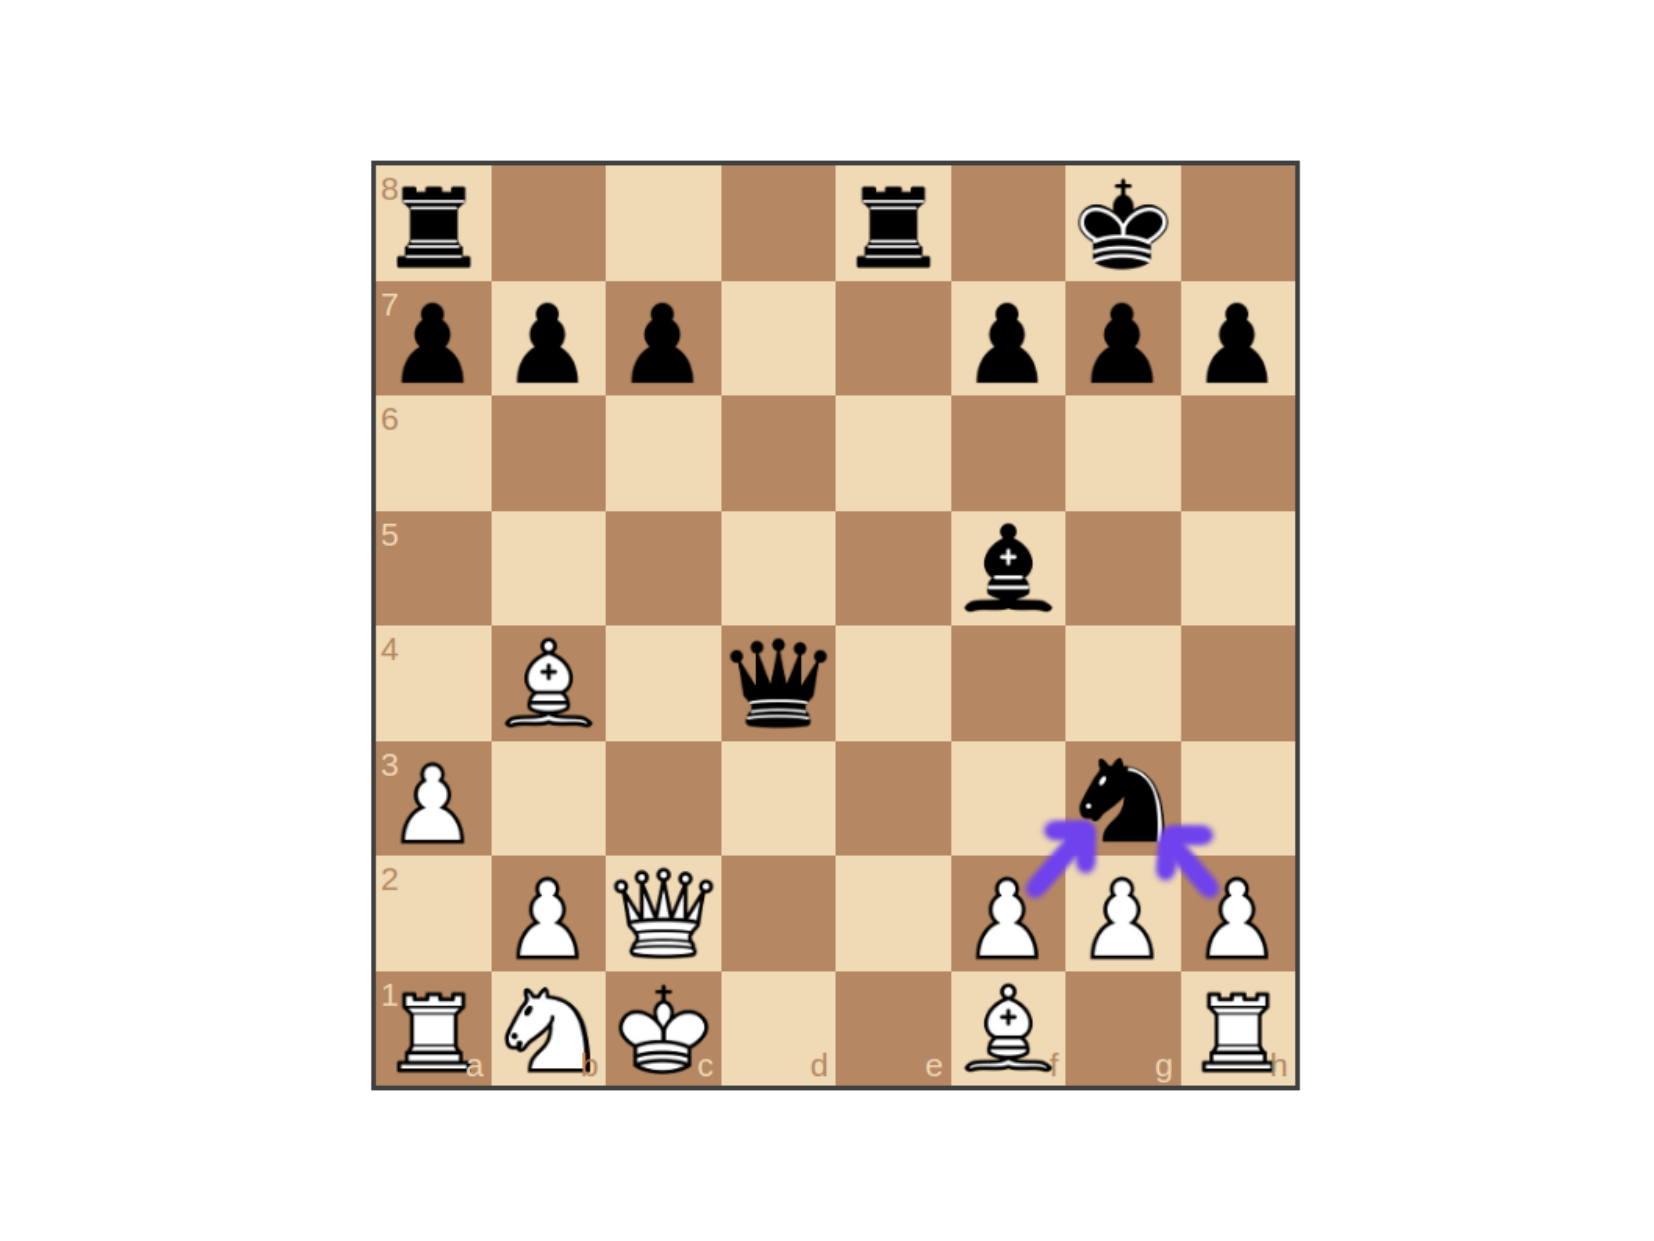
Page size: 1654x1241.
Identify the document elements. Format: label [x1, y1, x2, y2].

picture [359, 150, 1308, 1100]
